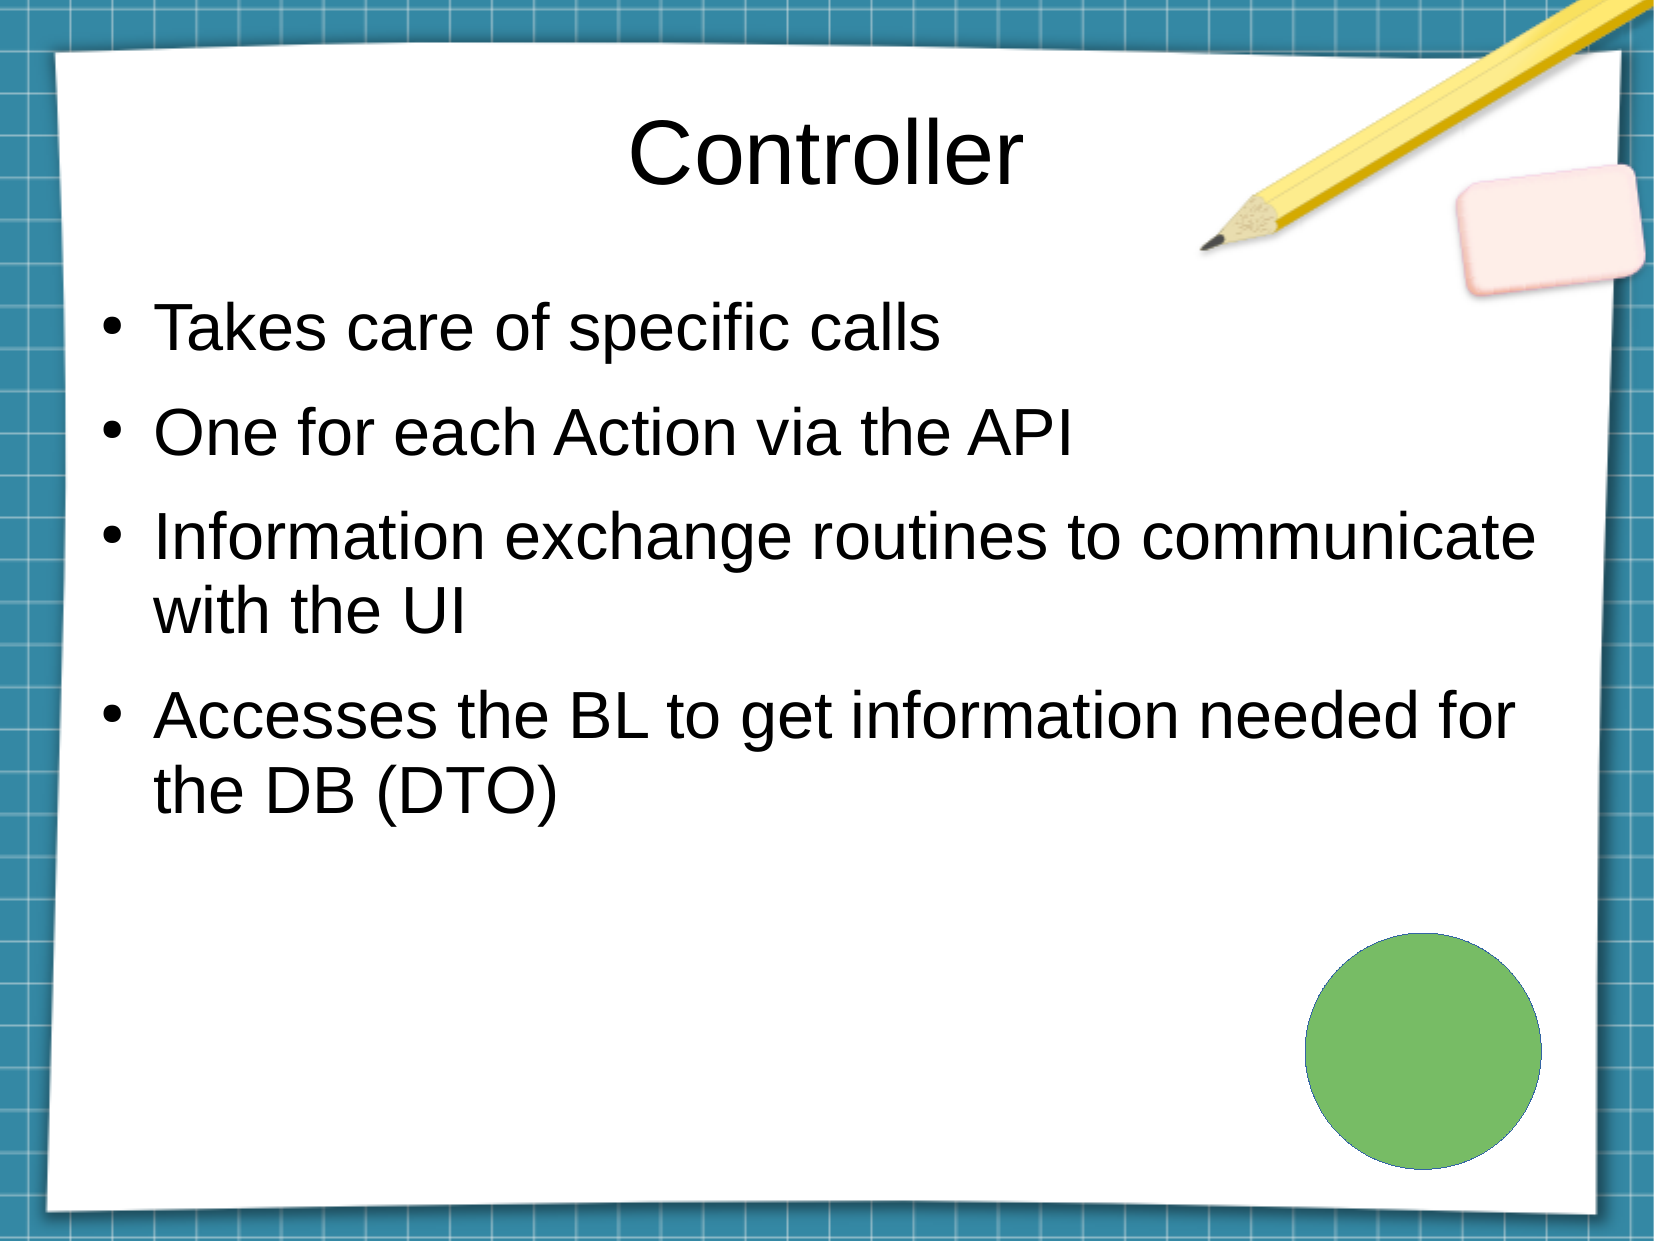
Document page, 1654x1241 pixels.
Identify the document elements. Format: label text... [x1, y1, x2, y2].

title Controller [82, 49, 1571, 257]
picture [0, 0, 1654, 1241]
list Takes care of specific calls One for each Action via the API Information exchange routines to communicate with the UI Accesses the BL to get information needed for the DB (DTO) [82, 290, 1571, 1010]
text_box [1305, 933, 1542, 1170]
